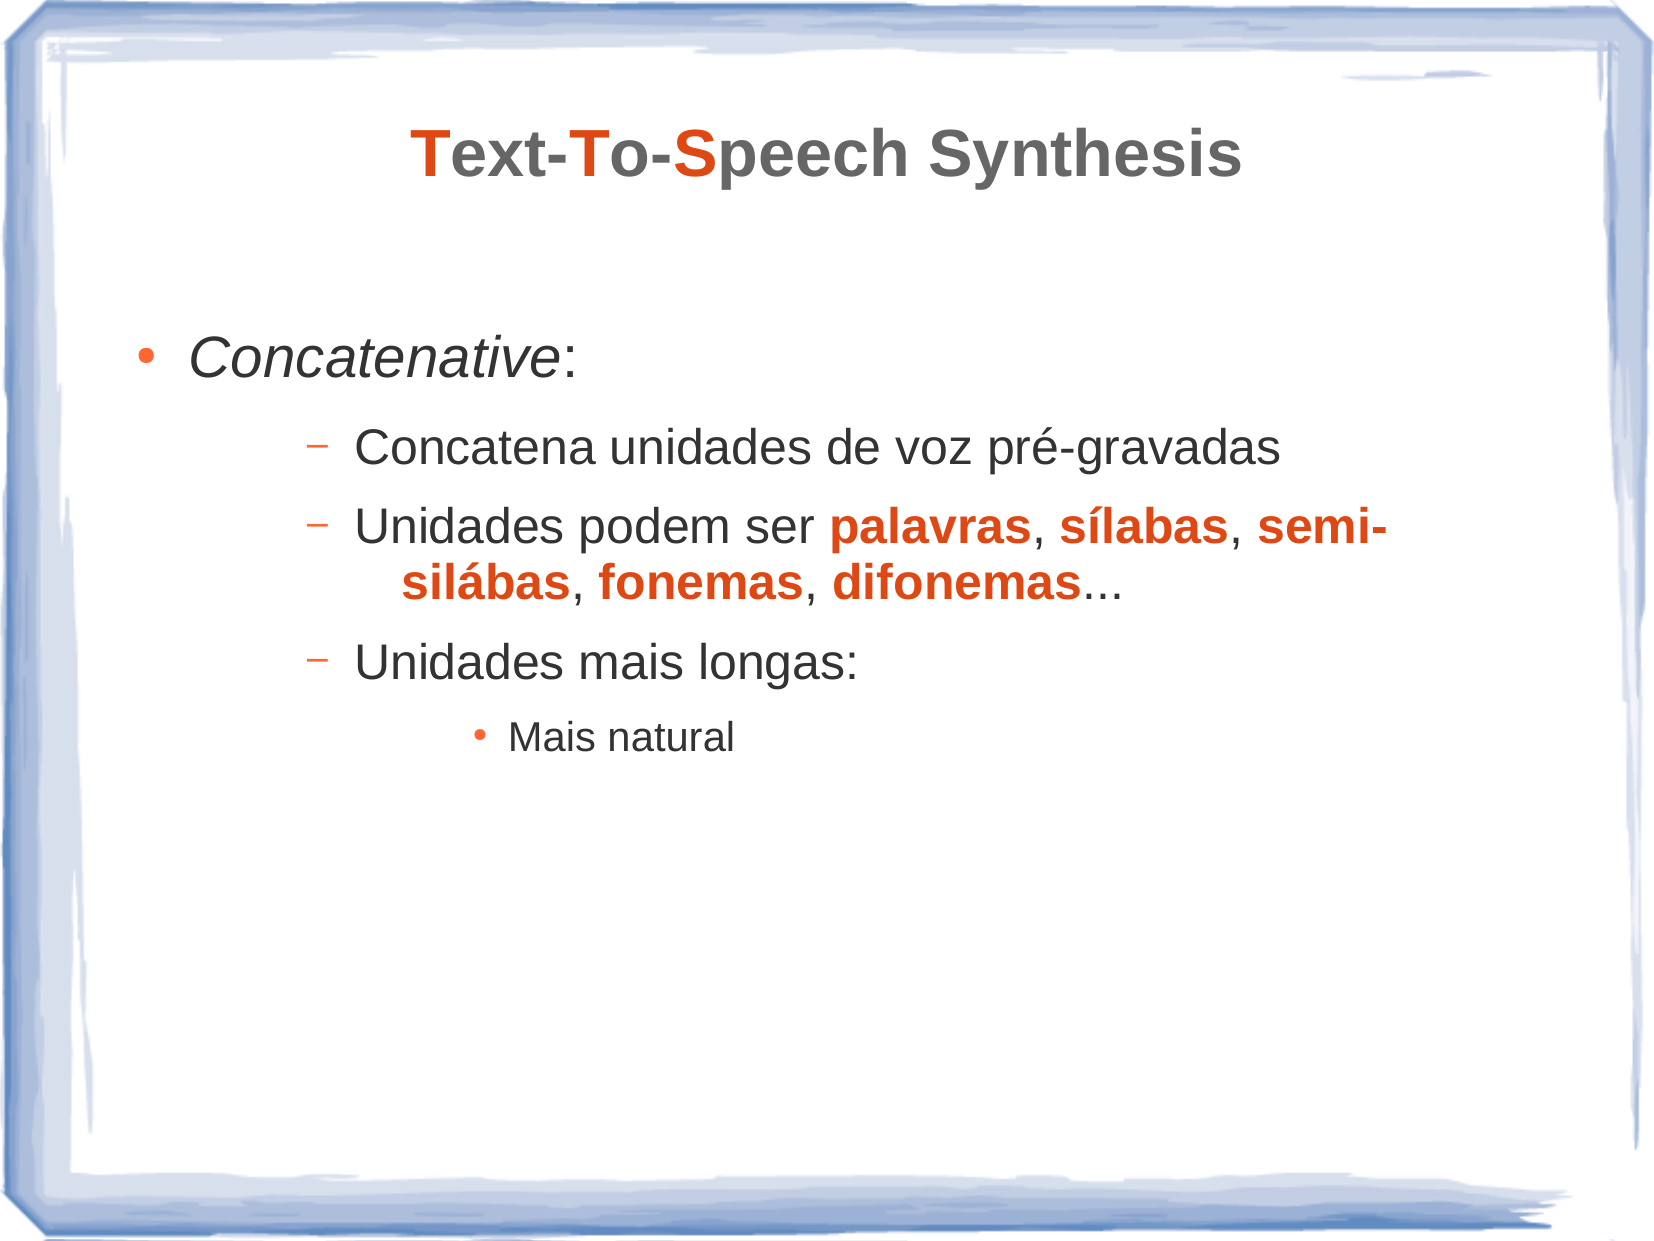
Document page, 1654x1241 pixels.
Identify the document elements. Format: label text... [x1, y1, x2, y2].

title Text-To-Speech Synthesis [82, 49, 1571, 257]
picture [0, 0, 1654, 1241]
list Concatenative: Concatena unidades de voz pré-gravadas Unidades podem ser palavras, sílabas, semi-silábas, fonemas, difonemas... Unidades mais longas: Mais natural [118, 324, 1571, 1045]
